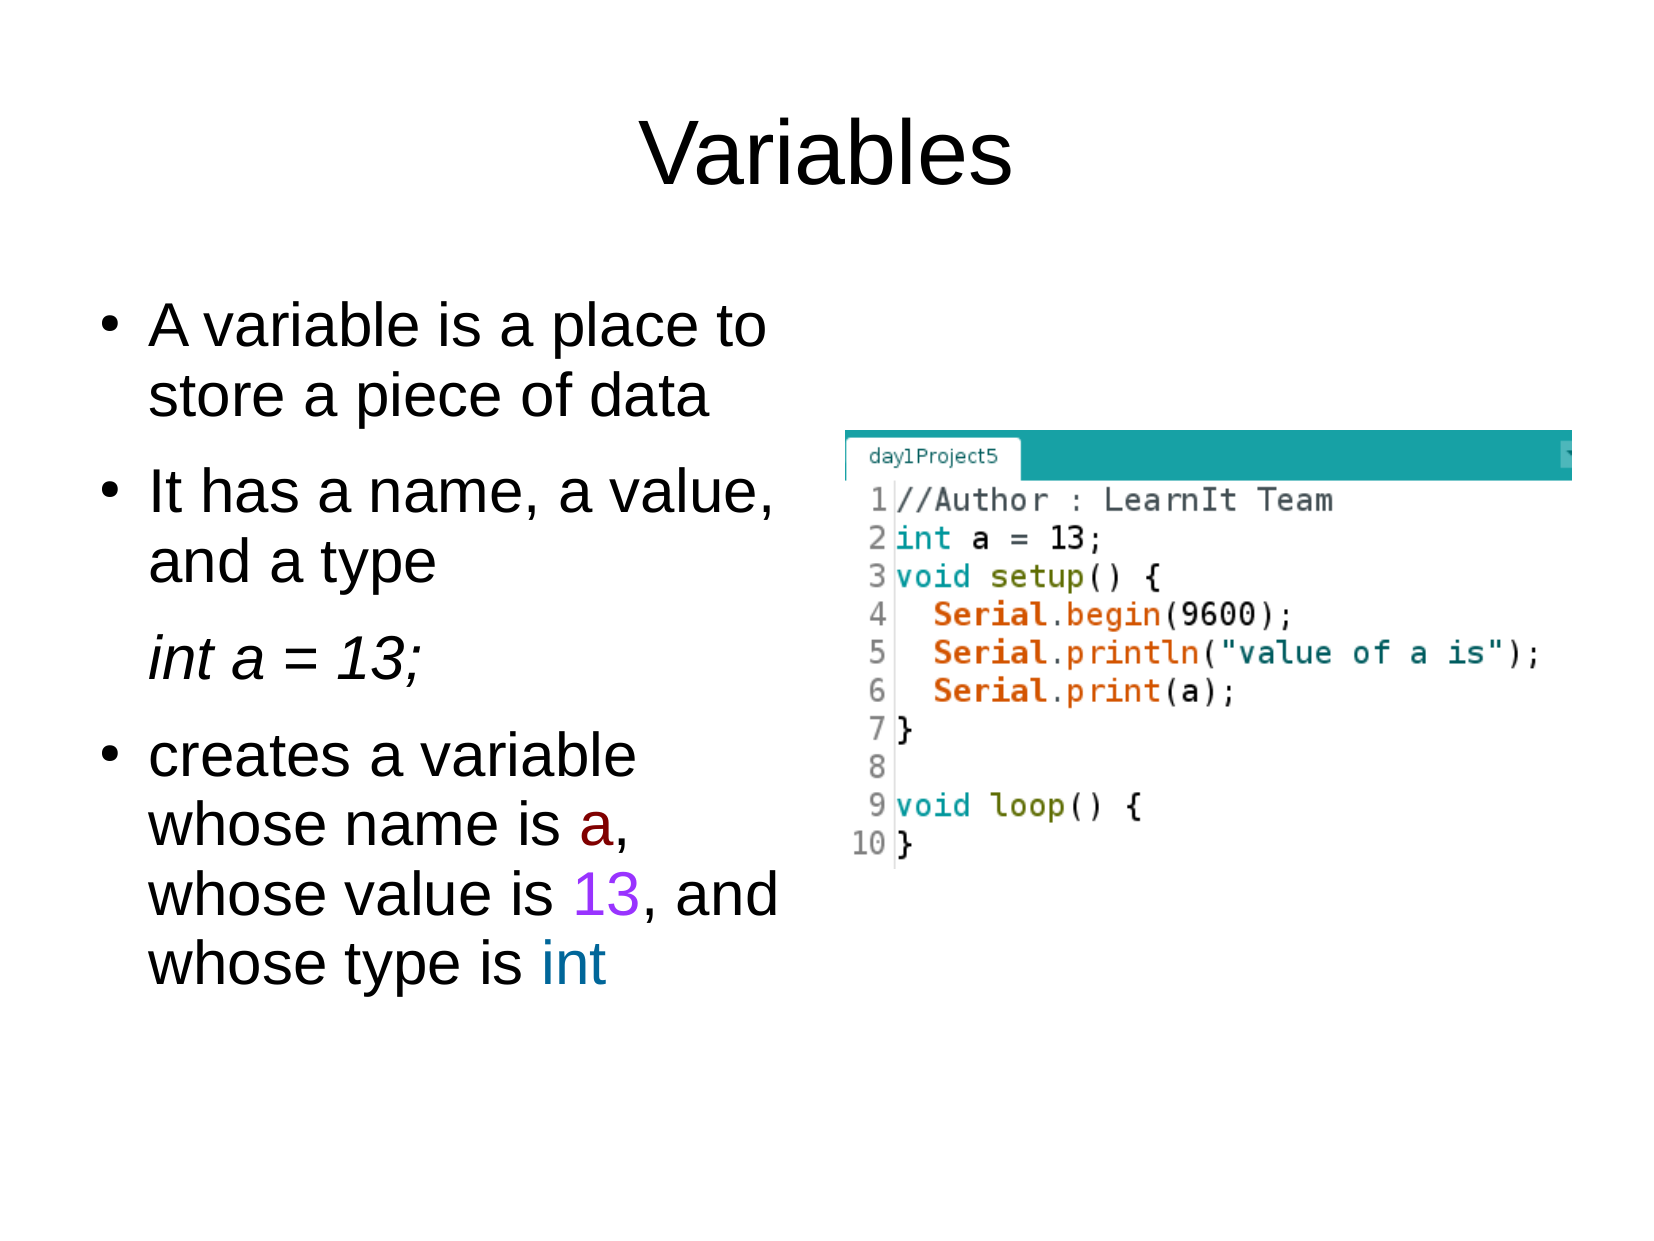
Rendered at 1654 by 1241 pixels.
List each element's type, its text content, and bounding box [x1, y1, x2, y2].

list A variable is a place to store a piece of data It has a name, a value, and a type int a = 13; creates a variable whose name is a, whose value is 13, and whose type is int [82, 290, 809, 1010]
title Variables [82, 49, 1571, 257]
picture [845, 430, 1572, 869]
